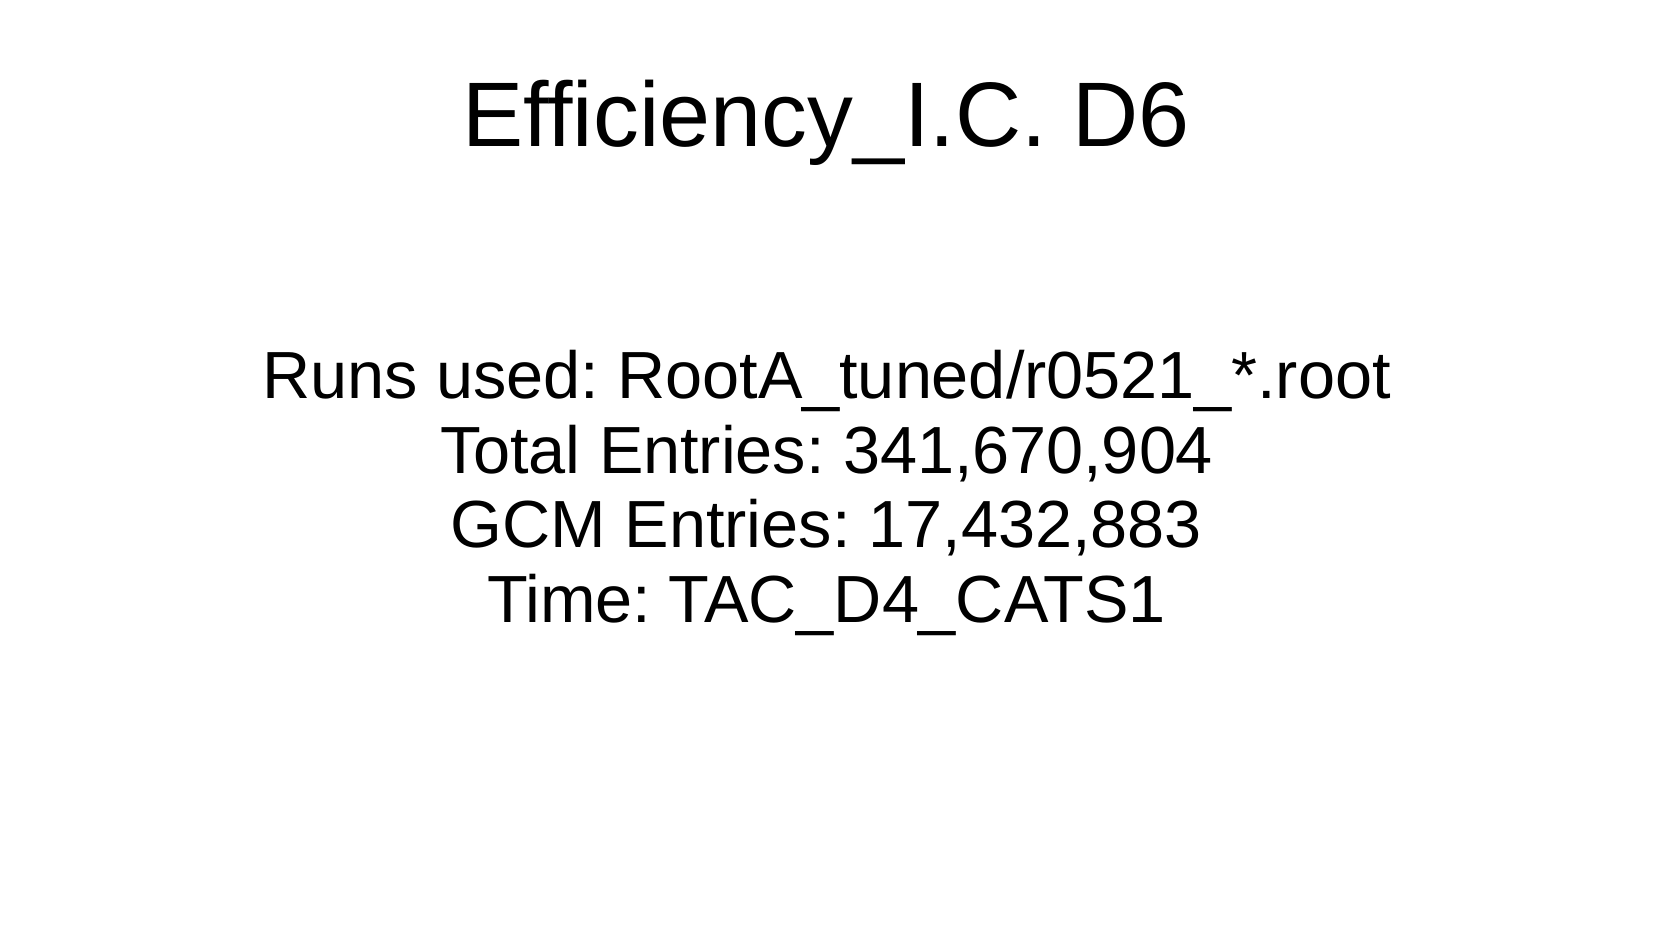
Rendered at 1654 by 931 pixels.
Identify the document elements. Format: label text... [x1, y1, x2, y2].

title Efficiency_I.C. D6 [82, 37, 1571, 193]
subtitle Runs used: RootA_tuned/r0521_*.root Total Entries: 341,670,904 GCM Entries: 17,432,883 Time: TAC_D4_CATS1 [82, 217, 1571, 758]
